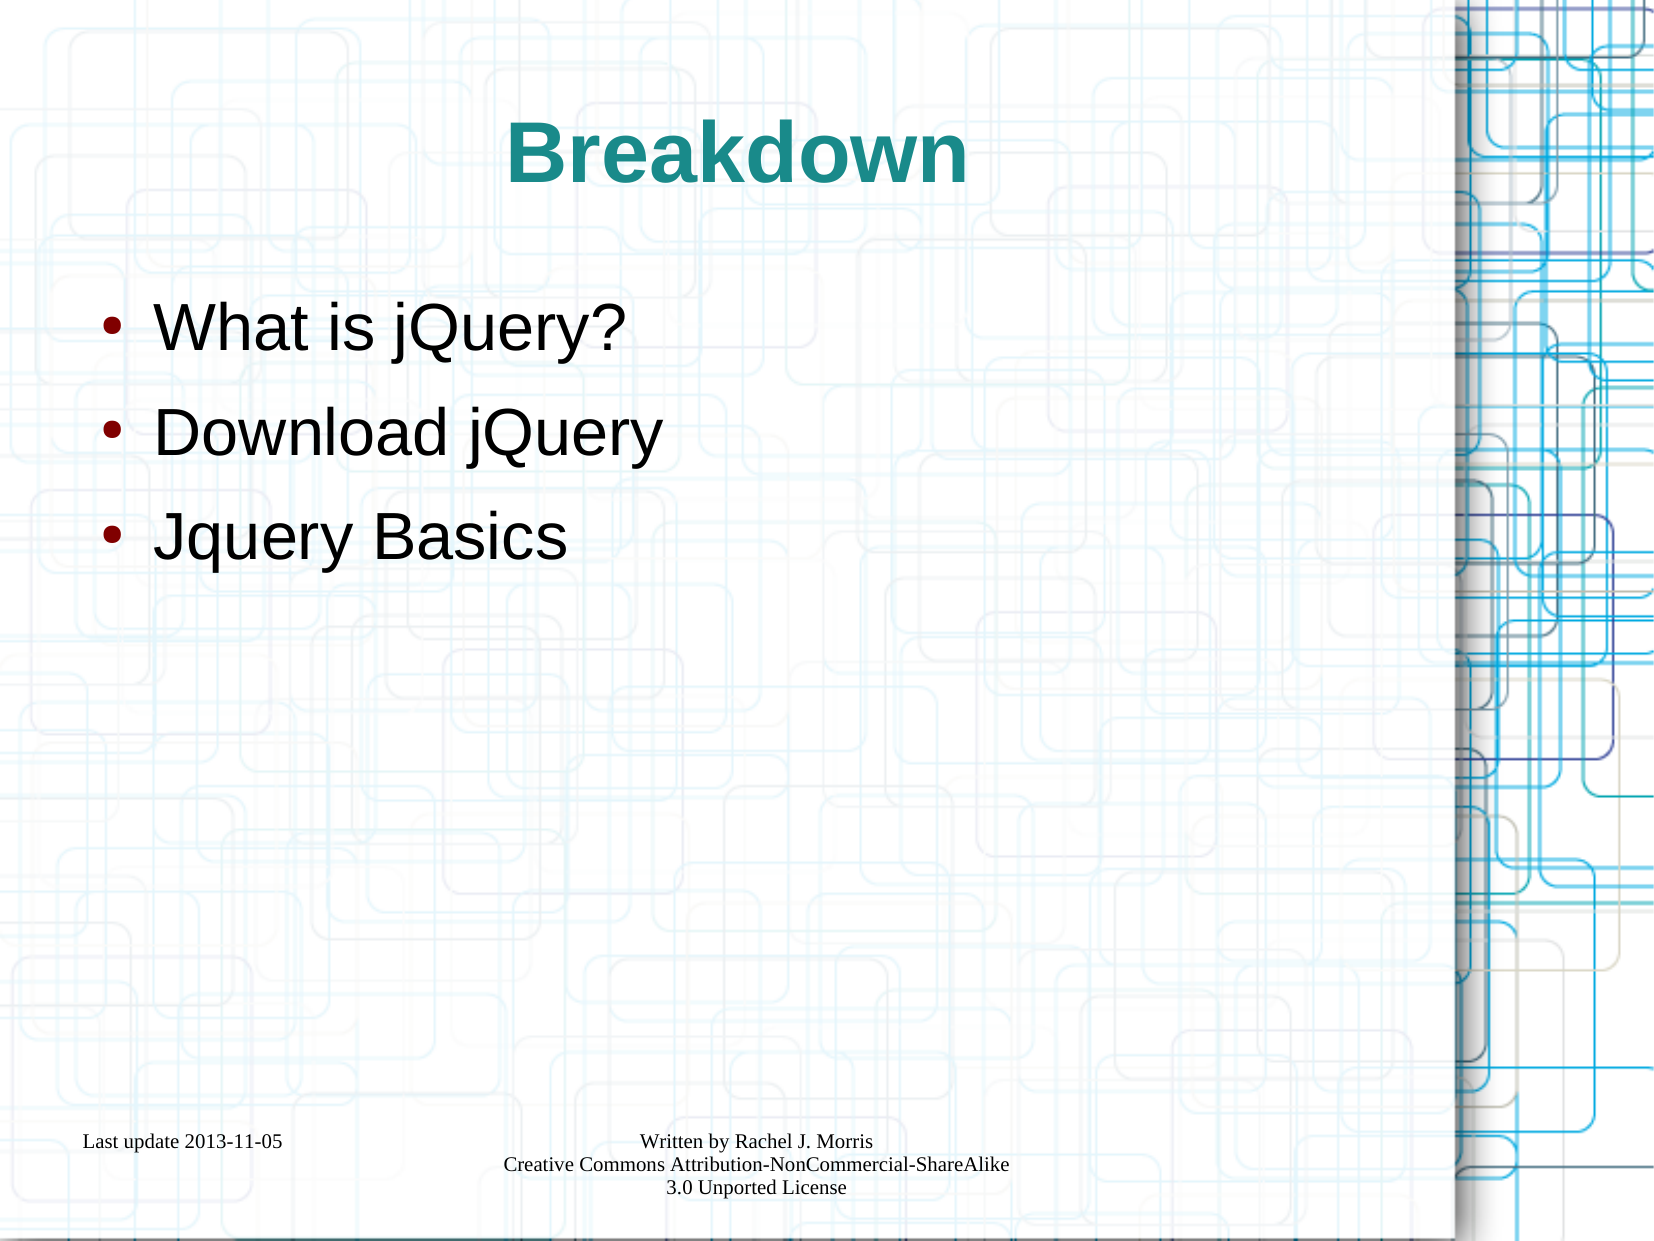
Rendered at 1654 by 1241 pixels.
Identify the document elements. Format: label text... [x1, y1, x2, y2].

title Breakdown [59, 49, 1418, 257]
list What is jQuery? Download jQuery Jquery Basics [82, 290, 1418, 1010]
picture [0, 0, 1654, 1241]
